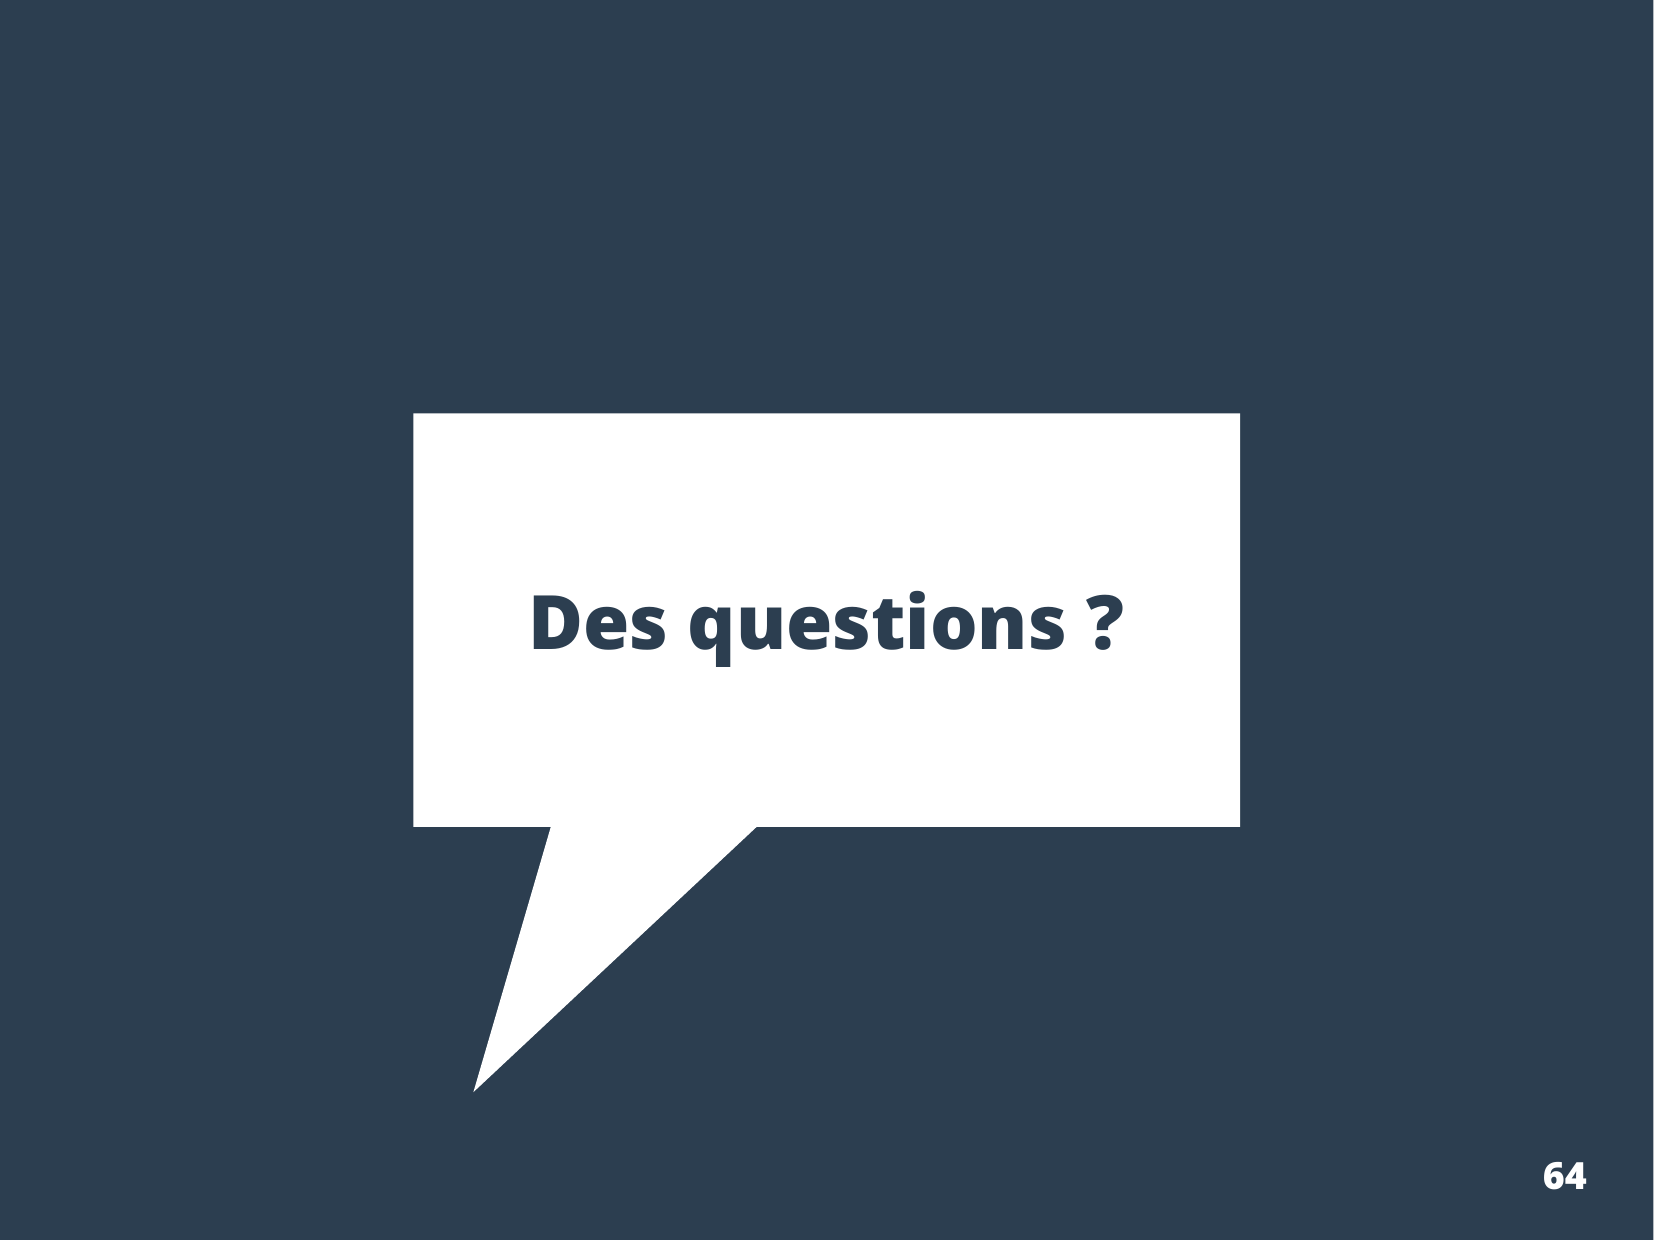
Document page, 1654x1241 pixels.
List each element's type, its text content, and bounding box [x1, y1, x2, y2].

title Des questions ? [442, 442, 1211, 798]
